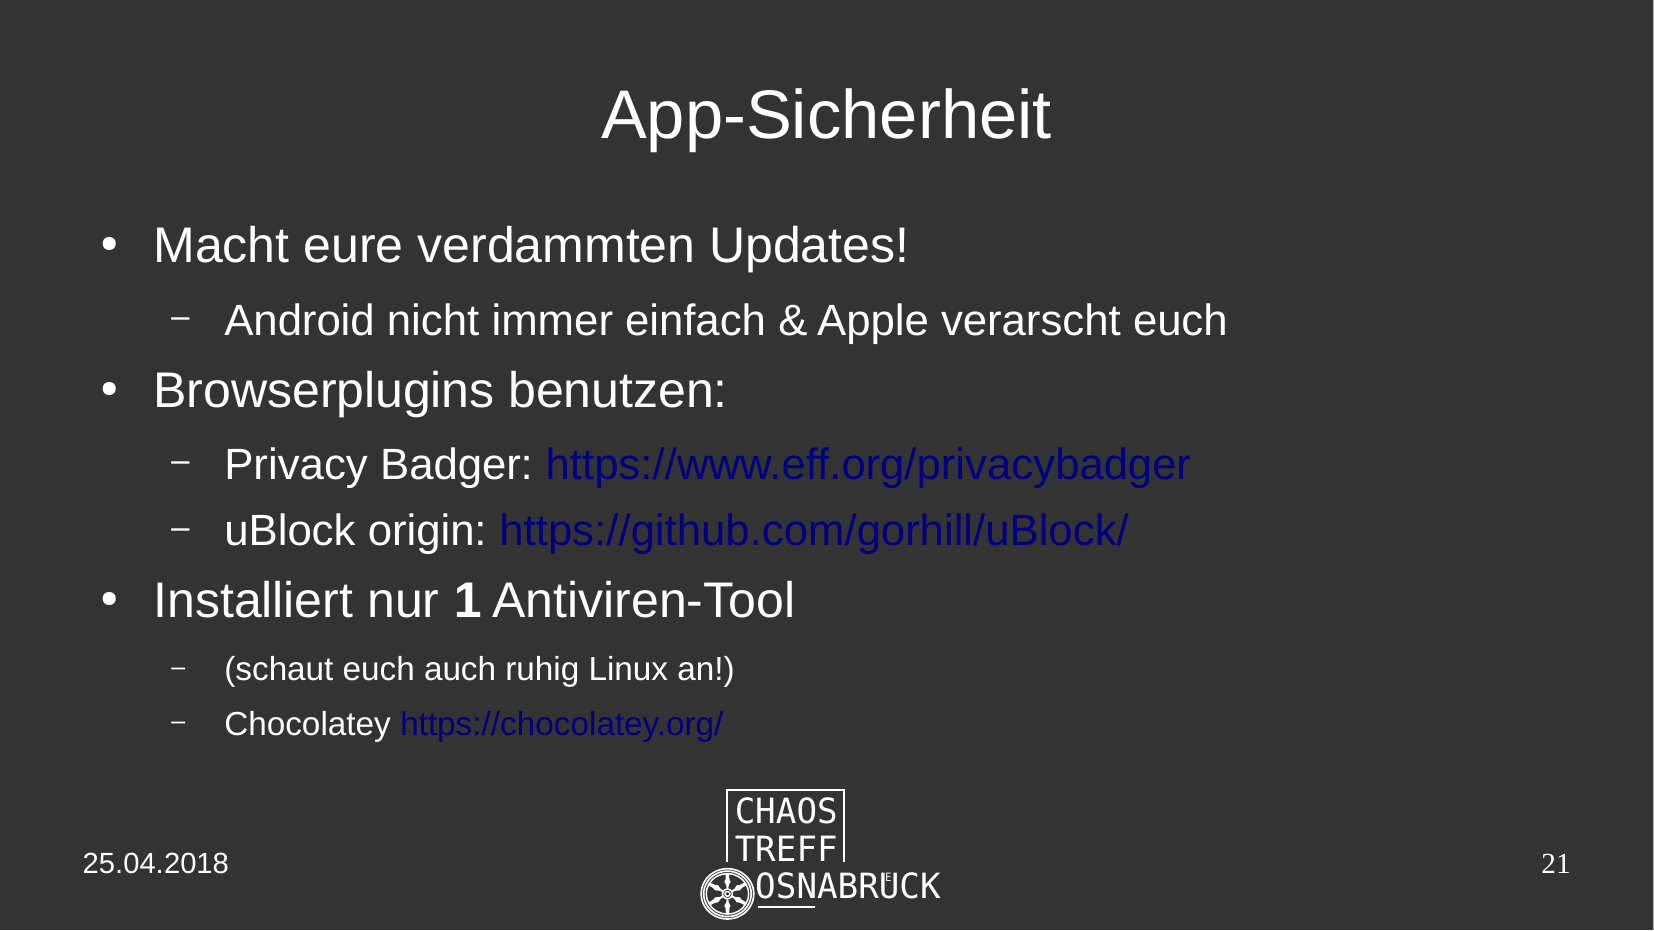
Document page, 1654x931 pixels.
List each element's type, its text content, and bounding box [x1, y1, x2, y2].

title App-Sicherheit [82, 37, 1571, 193]
list Macht eure verdammten Updates! Android nicht immer einfach & Apple verarscht euch Browserplugins benutzen: Privacy Badger: https://www.eff.org/privacybadger uBlock origin: https://github.com/gorhill/uBlock/ Installiert nur 1 Antiviren-Tool (schaut euch auch ruhig Linux an!) Chocolatey https://chocolatey.org/ [82, 217, 1571, 758]
